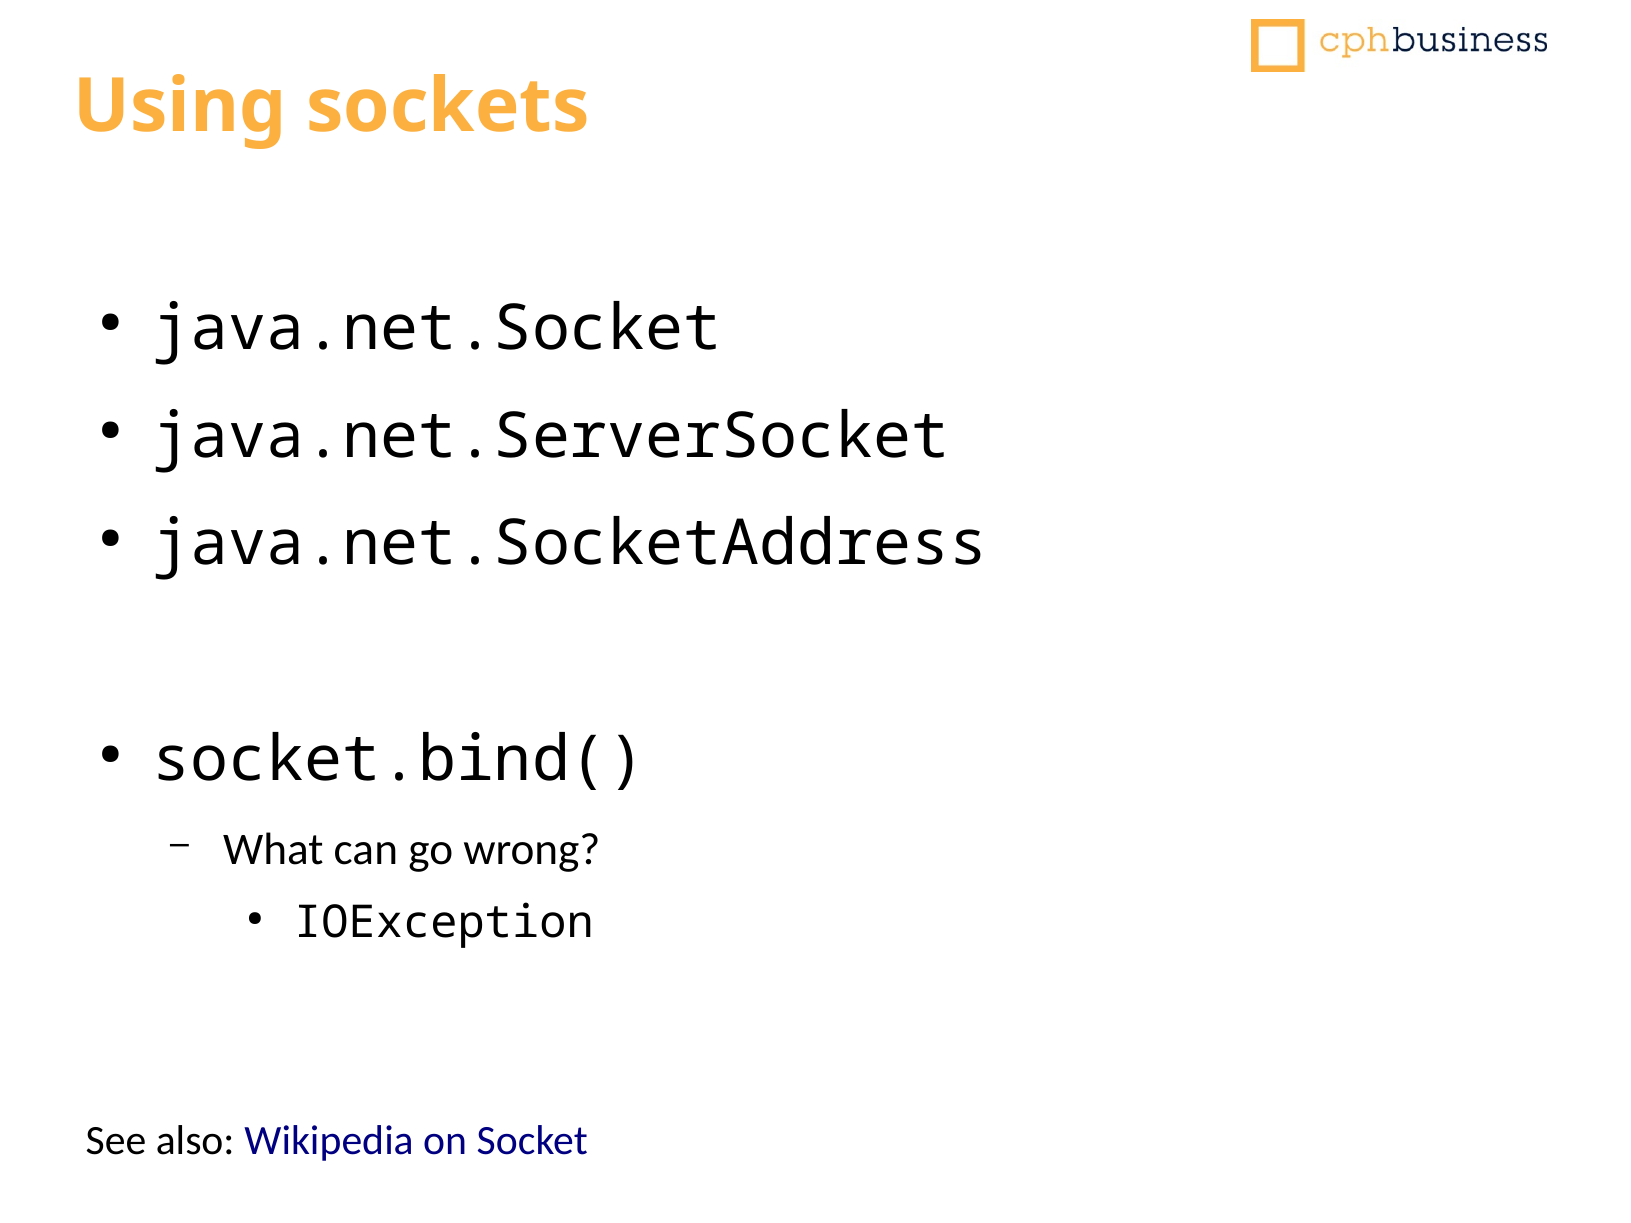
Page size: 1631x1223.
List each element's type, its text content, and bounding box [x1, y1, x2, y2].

picture [1251, 19, 1547, 72]
text_box Using sockets [58, 48, 1394, 172]
text_box See also: Wikipedia on Socket [70, 1080, 1418, 1146]
list java.net.Socket java.net.ServerSocket java.net.SocketAddress socket.bind() What can go wrong? IOException [81, 286, 1549, 995]
